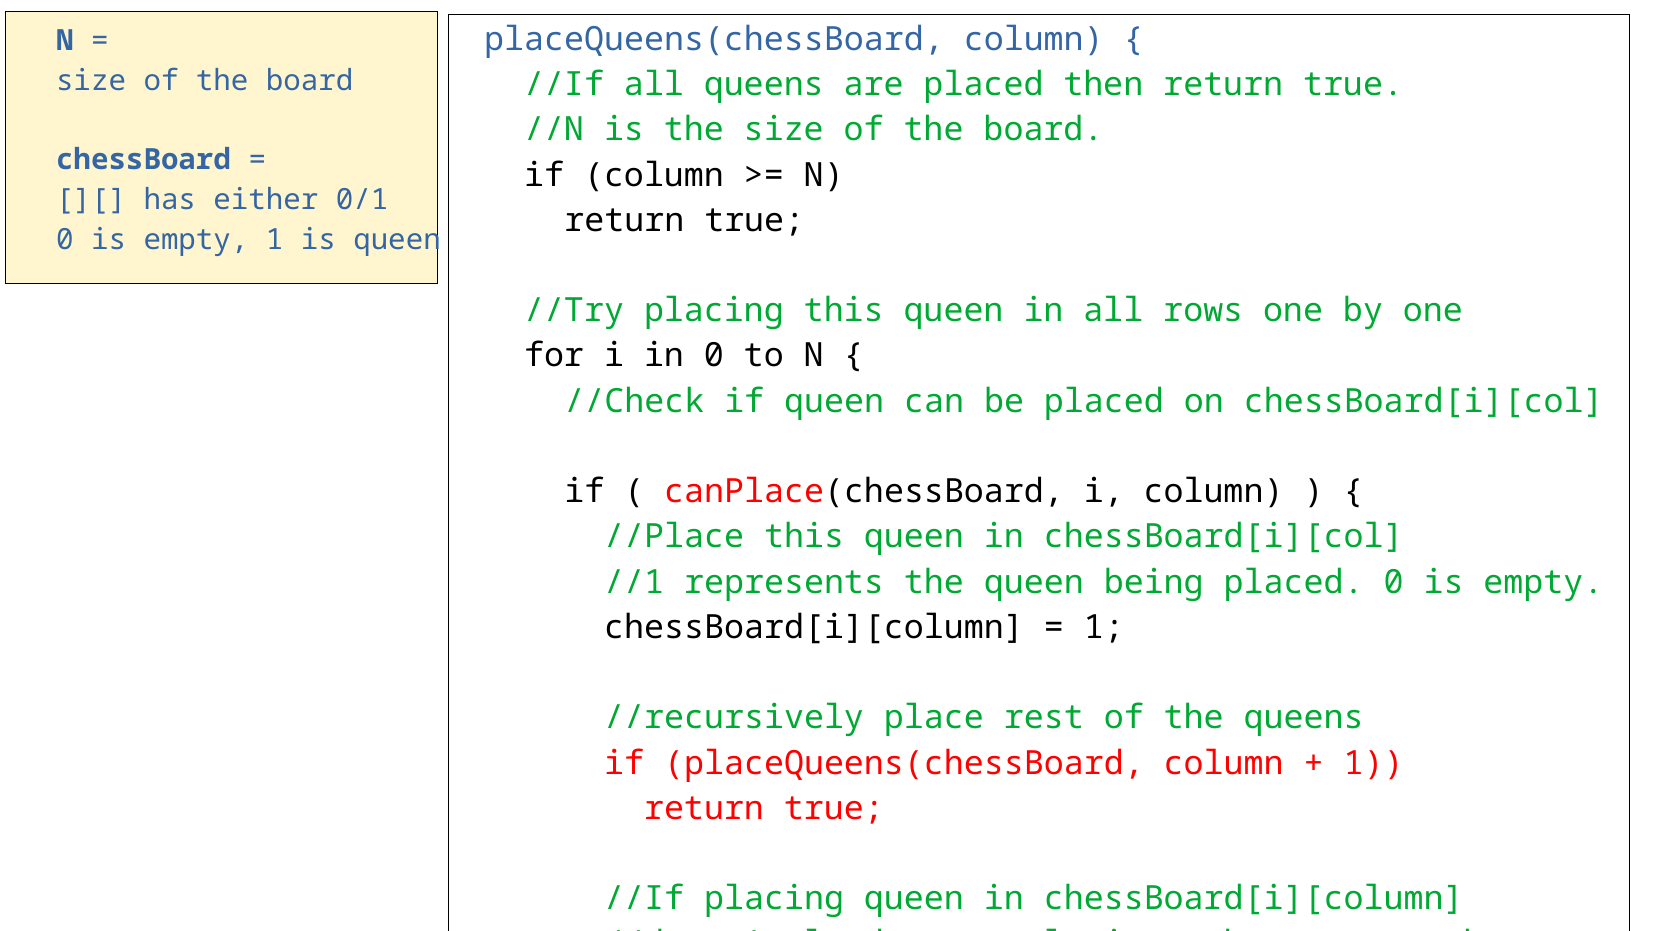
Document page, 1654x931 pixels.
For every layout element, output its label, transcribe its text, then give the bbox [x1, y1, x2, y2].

text_box N = size of the board chessBoard = [][] has either 0/1 0 is empty, 1 is queen [5, 11, 438, 284]
text_box placeQueens(chessBoard, column) { //If all queens are placed then return true. //N is the size of the board. if (column >= N) return true; //Try placing this queen in all rows one by one for i in 0 to N { //Check if queen can be placed on chessBoard[i][col] if ( canPlace(chessBoard, i, column) ) { //Place this queen in chessBoard[i][col] //1 represents the queen being placed. 0 is empty. chessBoard[i][column] = 1; //recursively place rest of the queens if (placeQueens(chessBoard, column + 1)) return true; //If placing queen in chessBoard[i][column] //doesn't lead to a solution, then remove that queen chessBoard[i][column] = 0; //BACKTRACK } } //If queen cannot be place in any row in this column //then return false return false; } [448, 14, 1630, 913]
